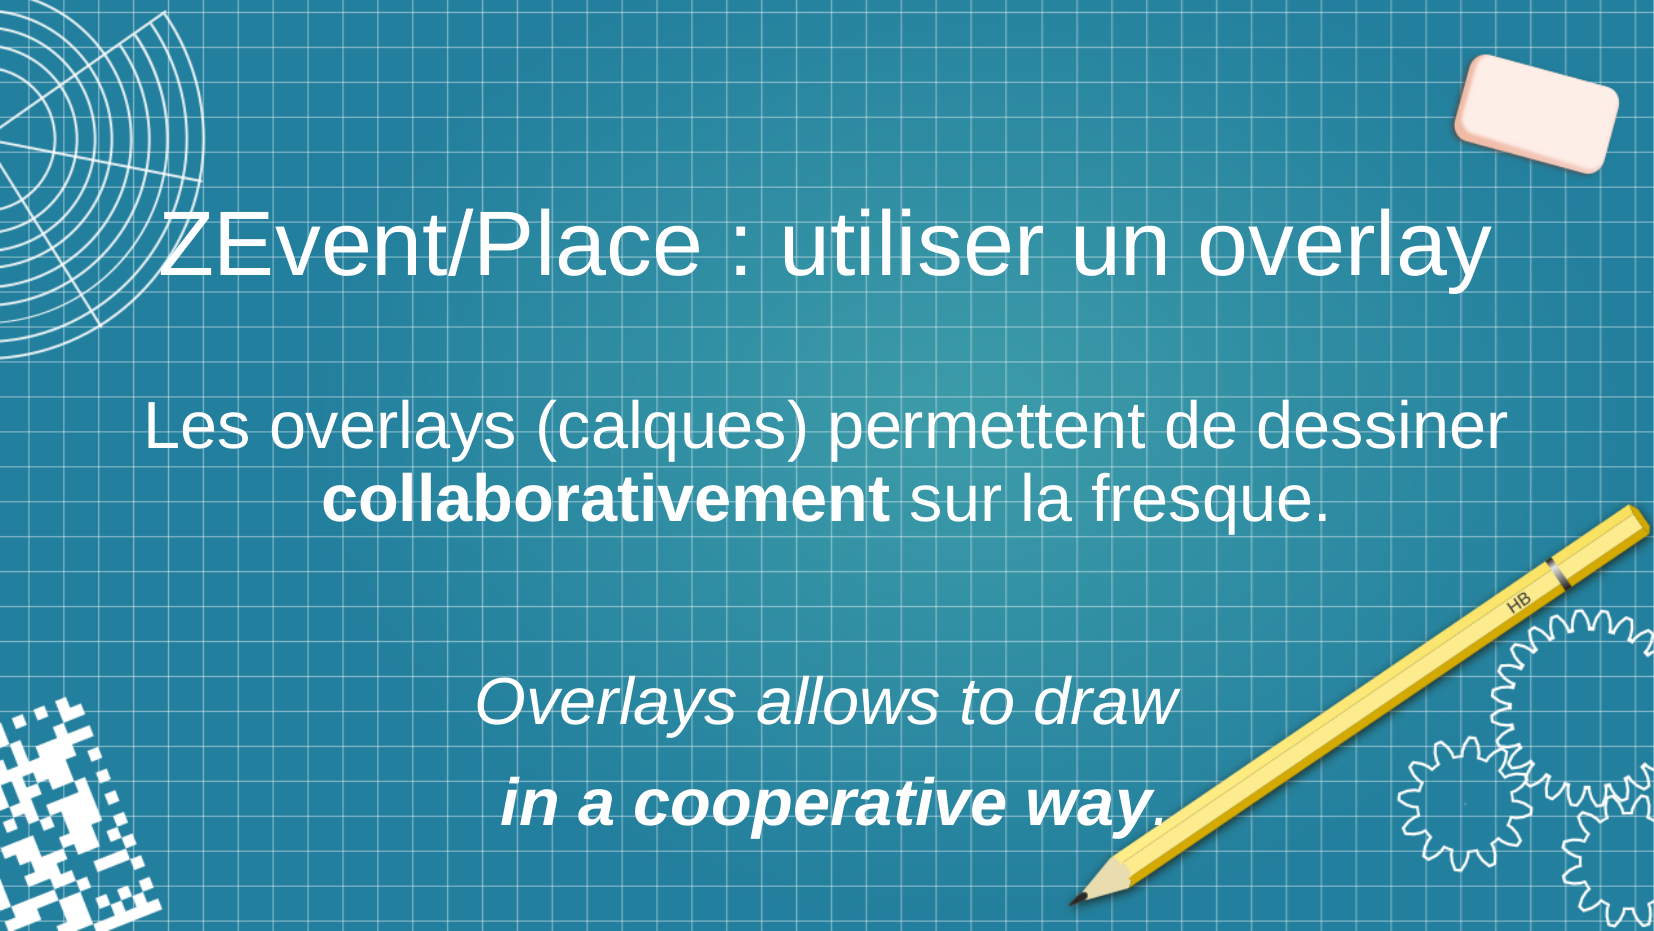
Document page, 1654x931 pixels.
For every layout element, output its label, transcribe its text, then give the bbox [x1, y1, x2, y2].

title ZEvent/Place : utiliser un overlay [82, 132, 1571, 346]
subtitle Les overlays (calques) permettent de dessiner collaborativement sur la fresque. Overlays allows to draw in a cooperative way. [82, 389, 1571, 842]
